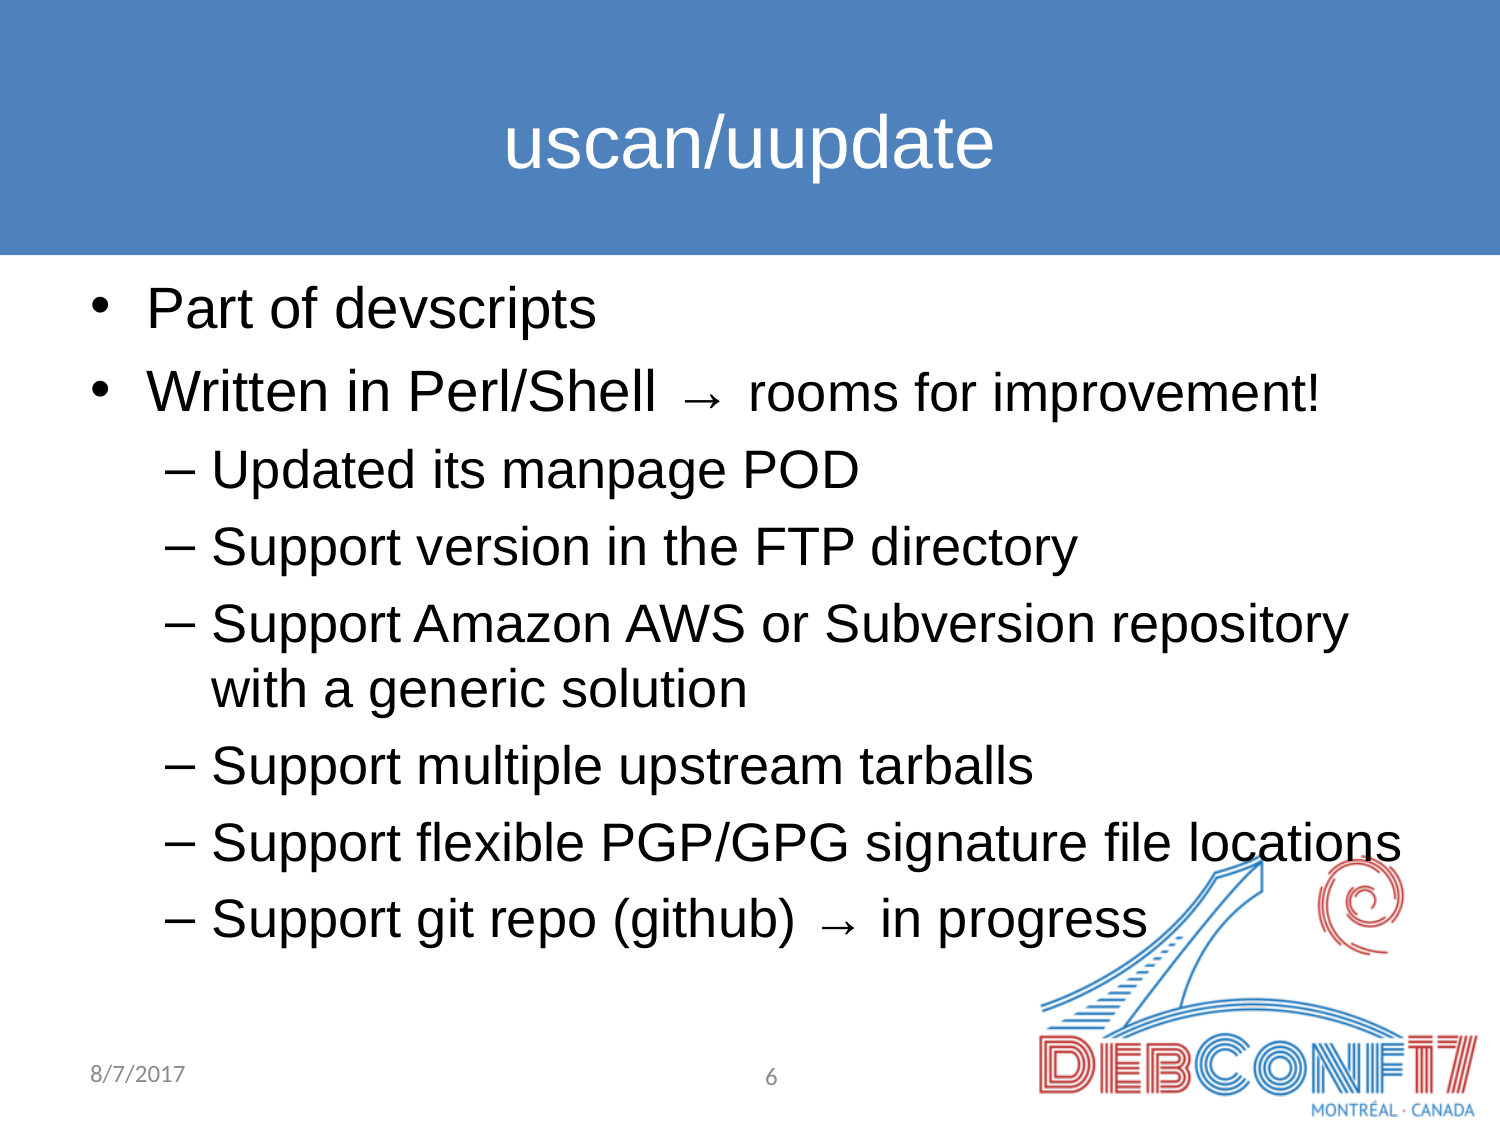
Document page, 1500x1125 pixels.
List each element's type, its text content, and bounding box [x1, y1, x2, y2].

title uscan/uupdate [75, 45, 1425, 233]
slide_number 19 [442, 1045, 793, 1106]
list Part of devscripts Written in Perl/Shell → rooms for improvement! Updated its manpage POD Support version in the FTP directory Support Amazon AWS or Subversion repository with a generic solution Support multiple upstream tarballs Support flexible PGP/GPG signature file locations Support git repo (github) → in progress [75, 262, 1425, 1005]
slide_number 8/7/2017 [75, 1042, 425, 1103]
picture [999, 806, 1500, 1125]
